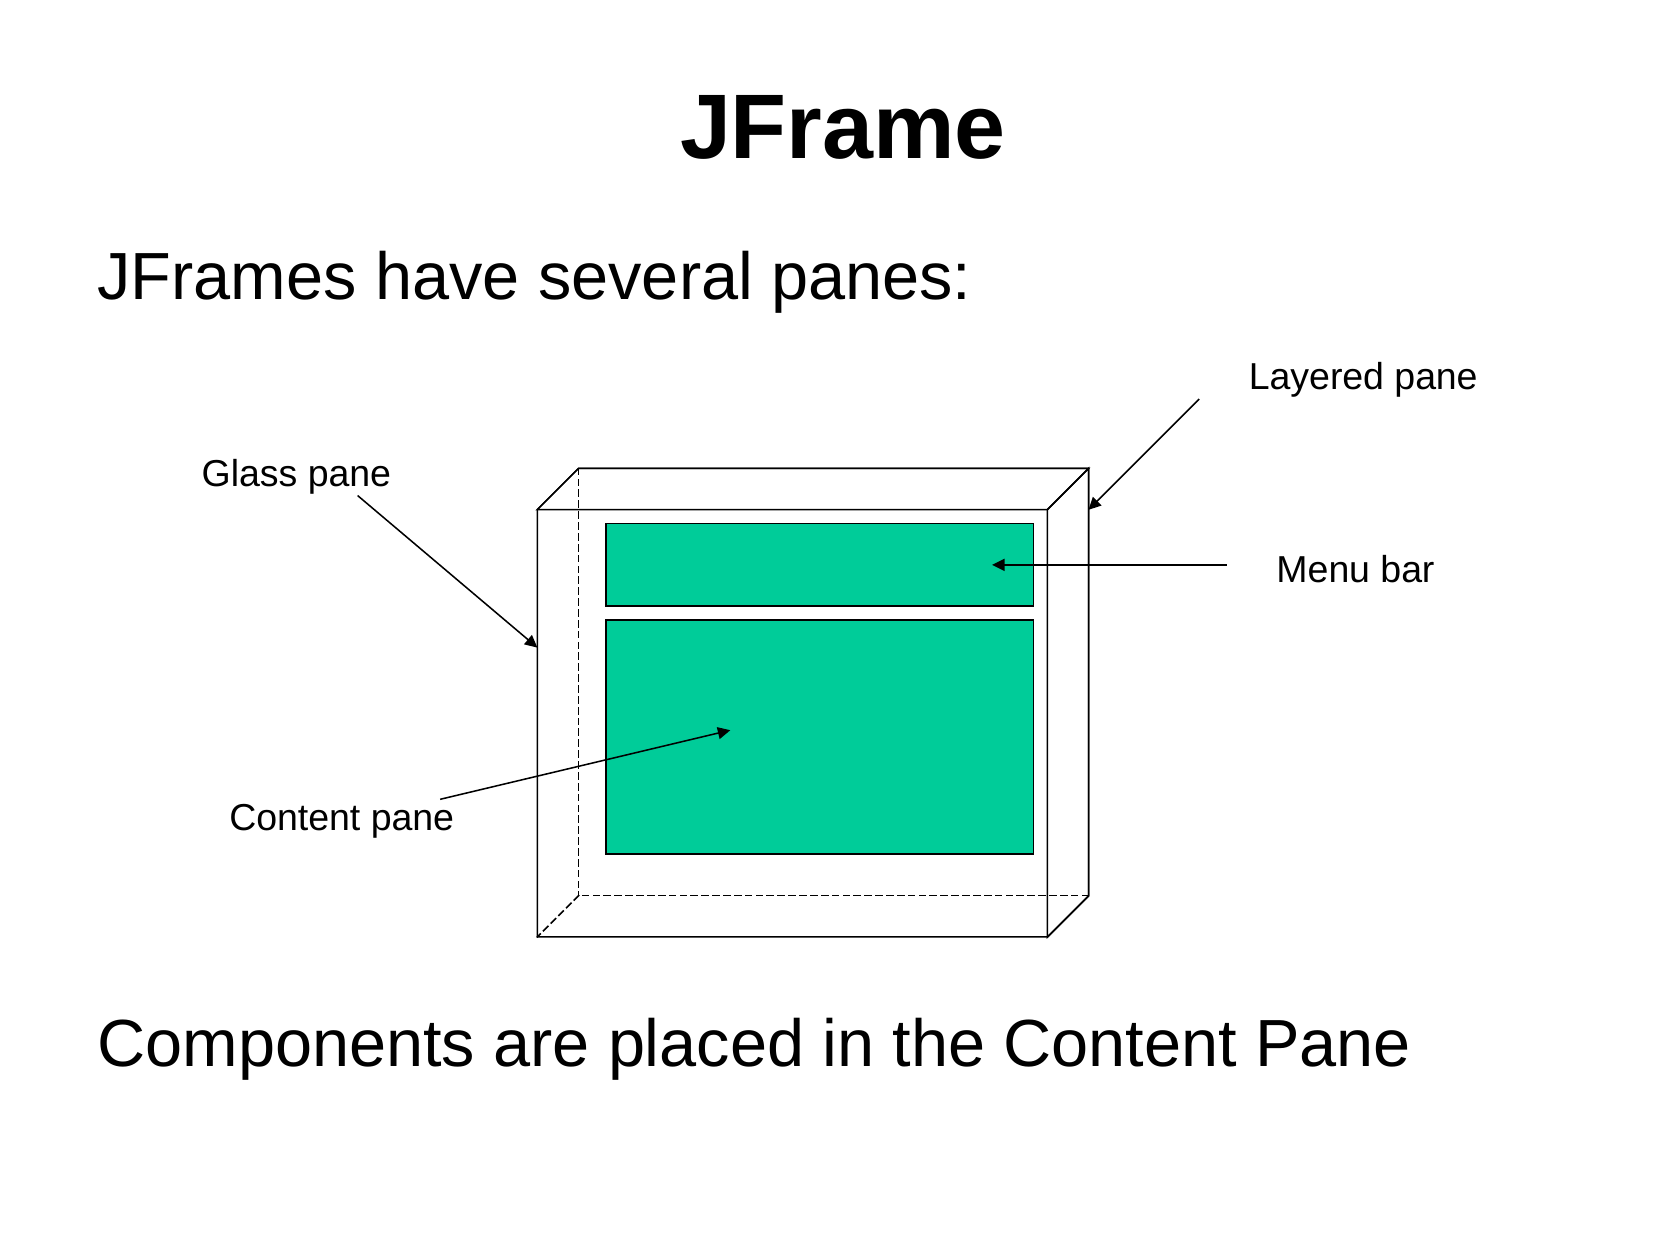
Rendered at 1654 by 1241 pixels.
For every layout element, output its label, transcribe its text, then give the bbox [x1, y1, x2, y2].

text_box Layered pane [1198, 344, 1493, 405]
title JFrame [82, 49, 1571, 196]
text_box Menu bar [1226, 537, 1450, 598]
list JFrames have several panes: Components are placed in the Content Pane [82, 225, 1538, 1186]
text_box Glass pane [151, 440, 406, 502]
text_box Content pane [179, 785, 469, 846]
